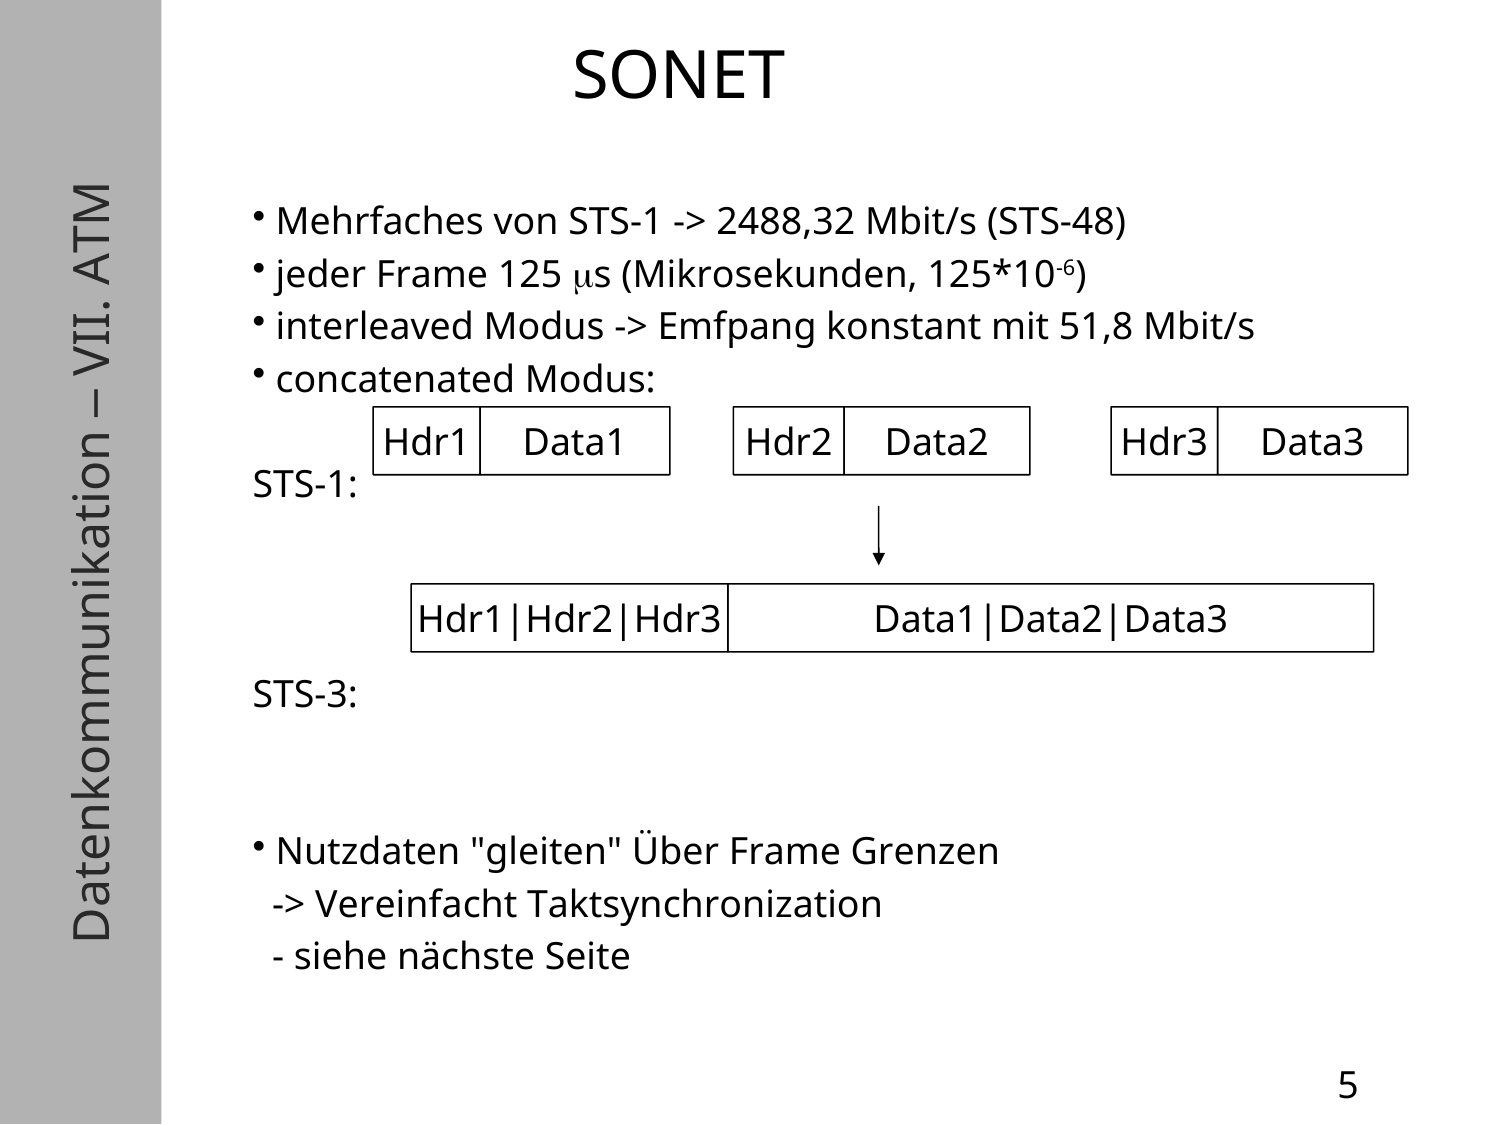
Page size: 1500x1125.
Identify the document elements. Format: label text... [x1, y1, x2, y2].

text_box Data2 [844, 406, 1030, 475]
text_box Data1|Data2|Data3 [727, 583, 1374, 652]
text_box [212, 162, 1461, 311]
text_box Datenkommunikation – VII. ATM [48, 1, 130, 1125]
text_box [0, 0, 161, 1124]
text_box SONET [549, 25, 809, 120]
text_box Data1 [480, 406, 670, 475]
text_box Hdr1 [373, 406, 479, 475]
text_box Mehrfaches von STS-1 -> 2488,32 Mbit/s (STS-48) jeder Frame 125 ms (Mikrosekunden, 125*10-6) interleaved Modus -> Emfpang konstant mit 51,8 Mbit/s concatenated Modus: STS-1: STS-3: Nutzdaten "gleiten" Über Frame Grenzen -> Vereinfacht Taktsynchronization - siehe nächste Seite [237, 187, 1449, 899]
text_box Hdr2 [733, 406, 843, 475]
text_box Hdr1|Hdr2|Hdr3 [411, 583, 727, 652]
text_box Data3 [1217, 406, 1408, 475]
text_box <number> [1337, 1054, 1500, 1109]
text_box Hdr3 [1111, 406, 1216, 475]
